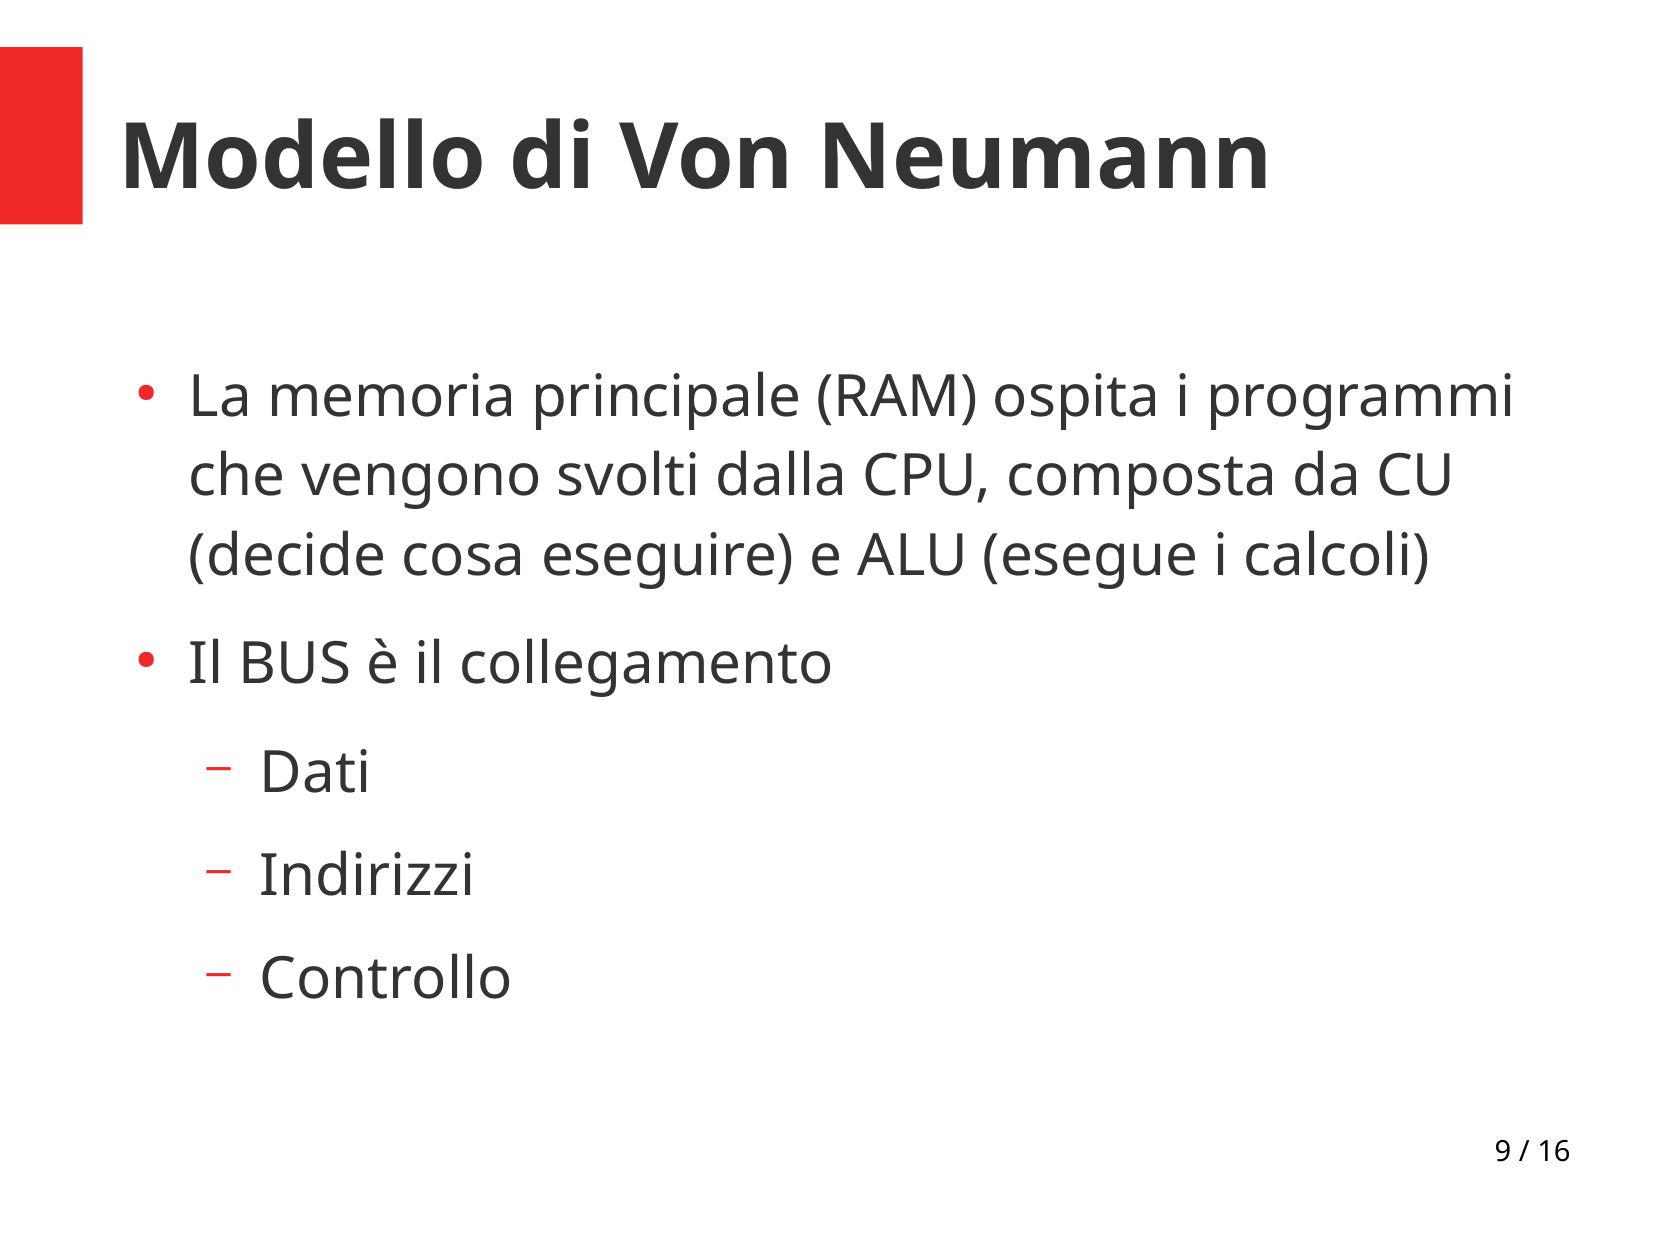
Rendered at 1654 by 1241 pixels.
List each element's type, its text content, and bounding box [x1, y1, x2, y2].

title Modello di Von Neumann [118, 49, 1571, 257]
list La memoria principale (RAM) ospita i programmi che vengono svolti dalla CPU, composta da CU (decide cosa eseguire) e ALU (esegue i calcoli) Il BUS è il collegamento Dati Indirizzi Controllo [118, 354, 1536, 1074]
